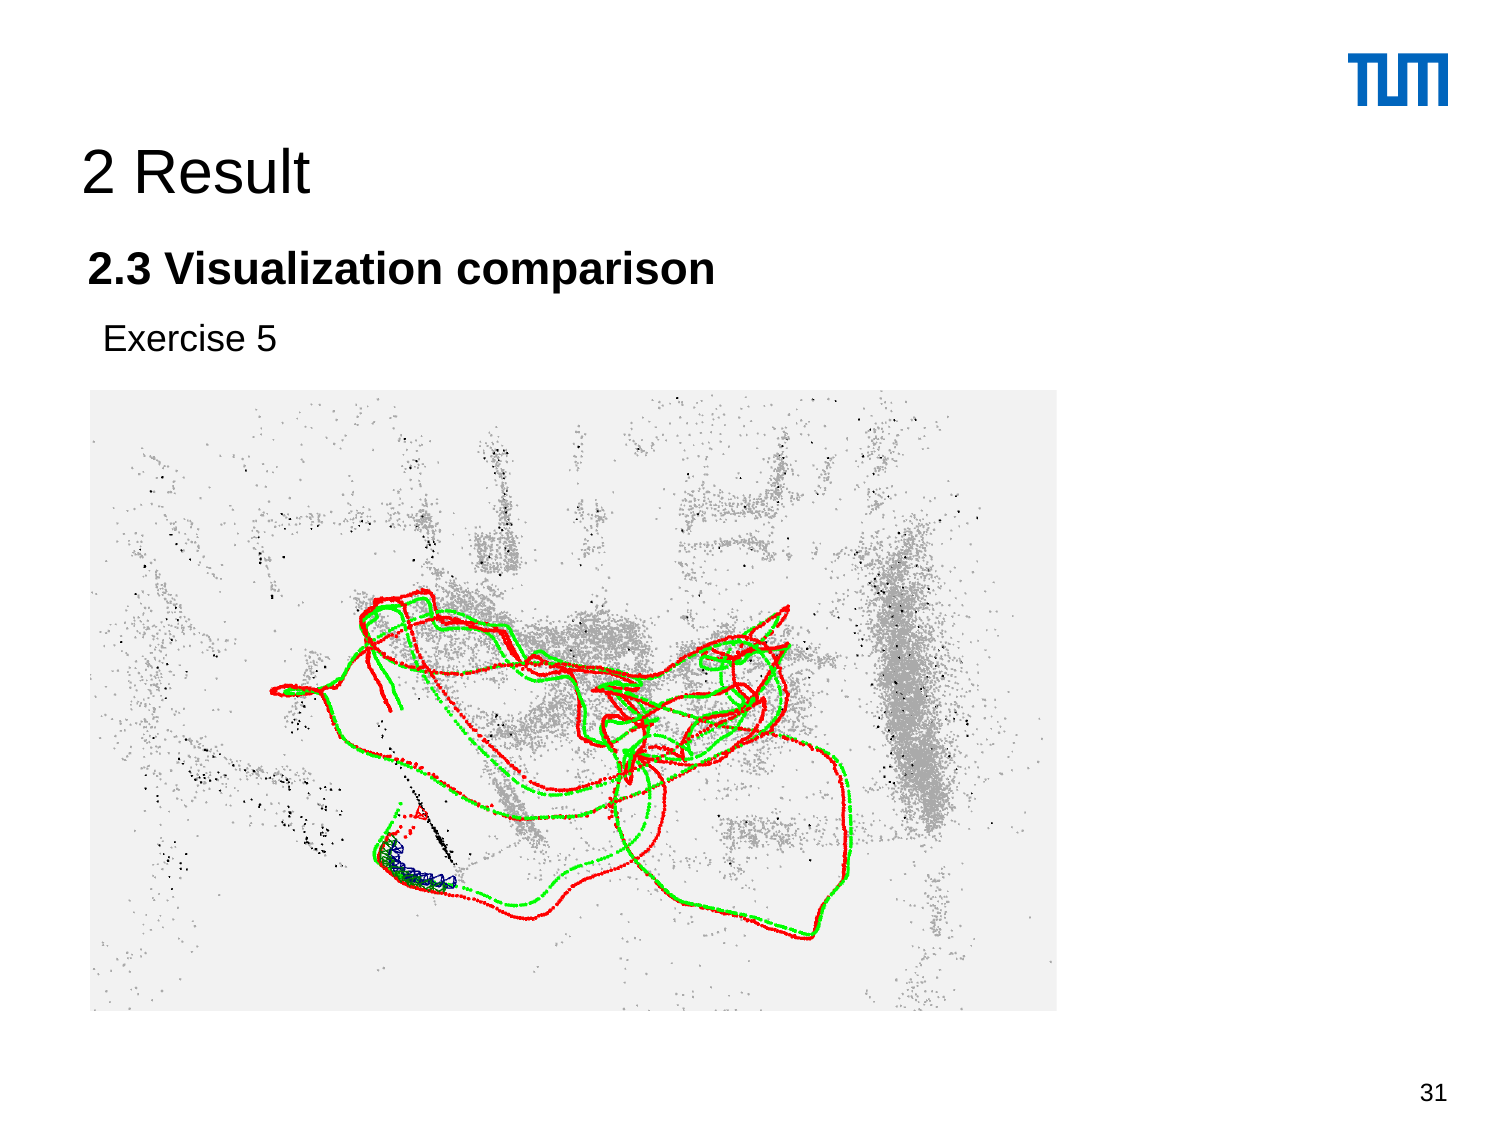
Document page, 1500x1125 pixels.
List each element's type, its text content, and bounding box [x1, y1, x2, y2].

picture [90, 389, 1057, 1011]
title 2 Result [81, 139, 1110, 207]
slide_number <number> [1111, 1061, 1448, 1122]
list 2.3 Visualization comparison [87, 231, 1416, 963]
text_box Exercise 5 [87, 309, 870, 370]
